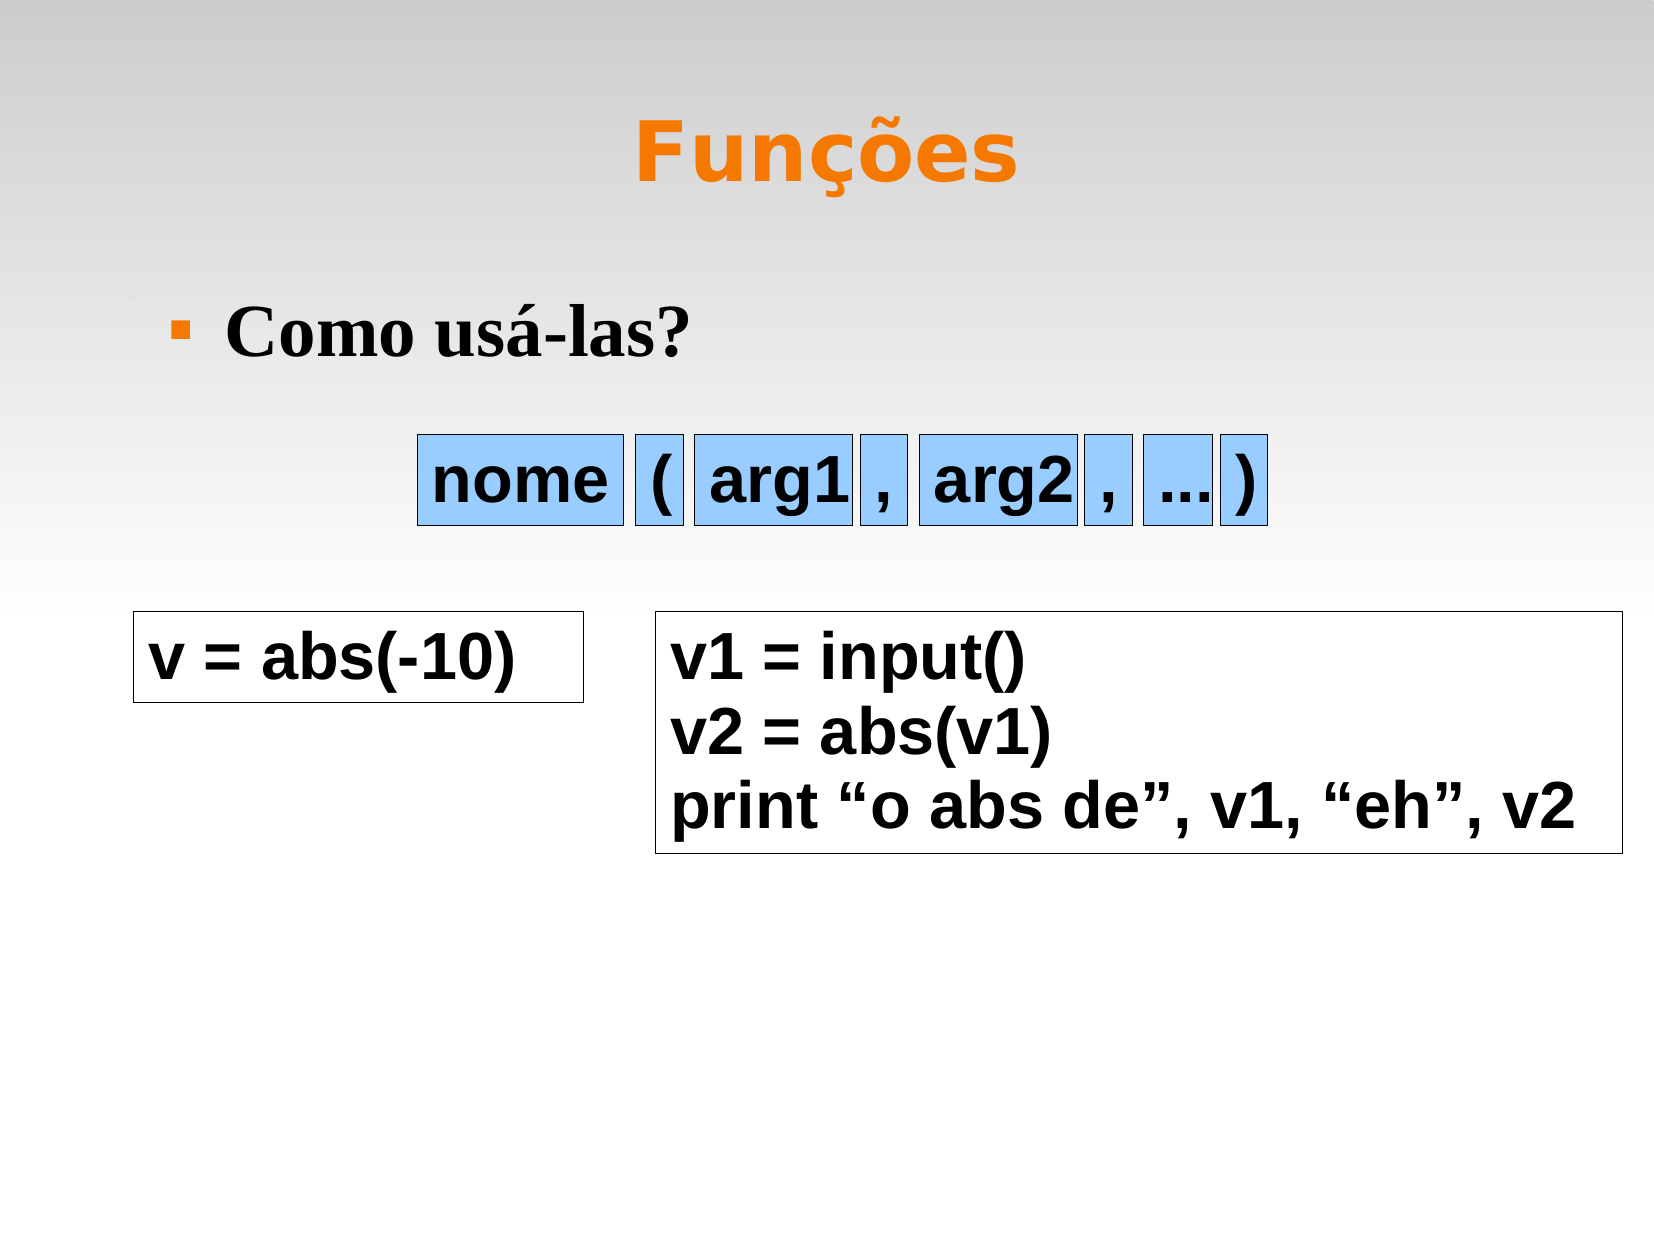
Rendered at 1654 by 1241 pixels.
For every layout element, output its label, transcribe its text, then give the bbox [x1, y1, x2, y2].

text_box ( [635, 434, 684, 526]
text_box ) [1220, 434, 1268, 526]
text_box , [860, 434, 908, 526]
text_box v1 = input() v2 = abs(v1) print “o abs de”, v1, “eh”, v2 [655, 611, 1623, 854]
list Como usá-las? [82, 290, 1571, 1109]
text_box , [1084, 434, 1133, 526]
title Funções [82, 49, 1571, 257]
text_box ... [1143, 434, 1213, 526]
text_box v = abs(-10) [133, 611, 584, 703]
text_box arg2 [919, 434, 1078, 526]
text_box arg1 [694, 434, 853, 526]
text_box nome [417, 434, 624, 526]
